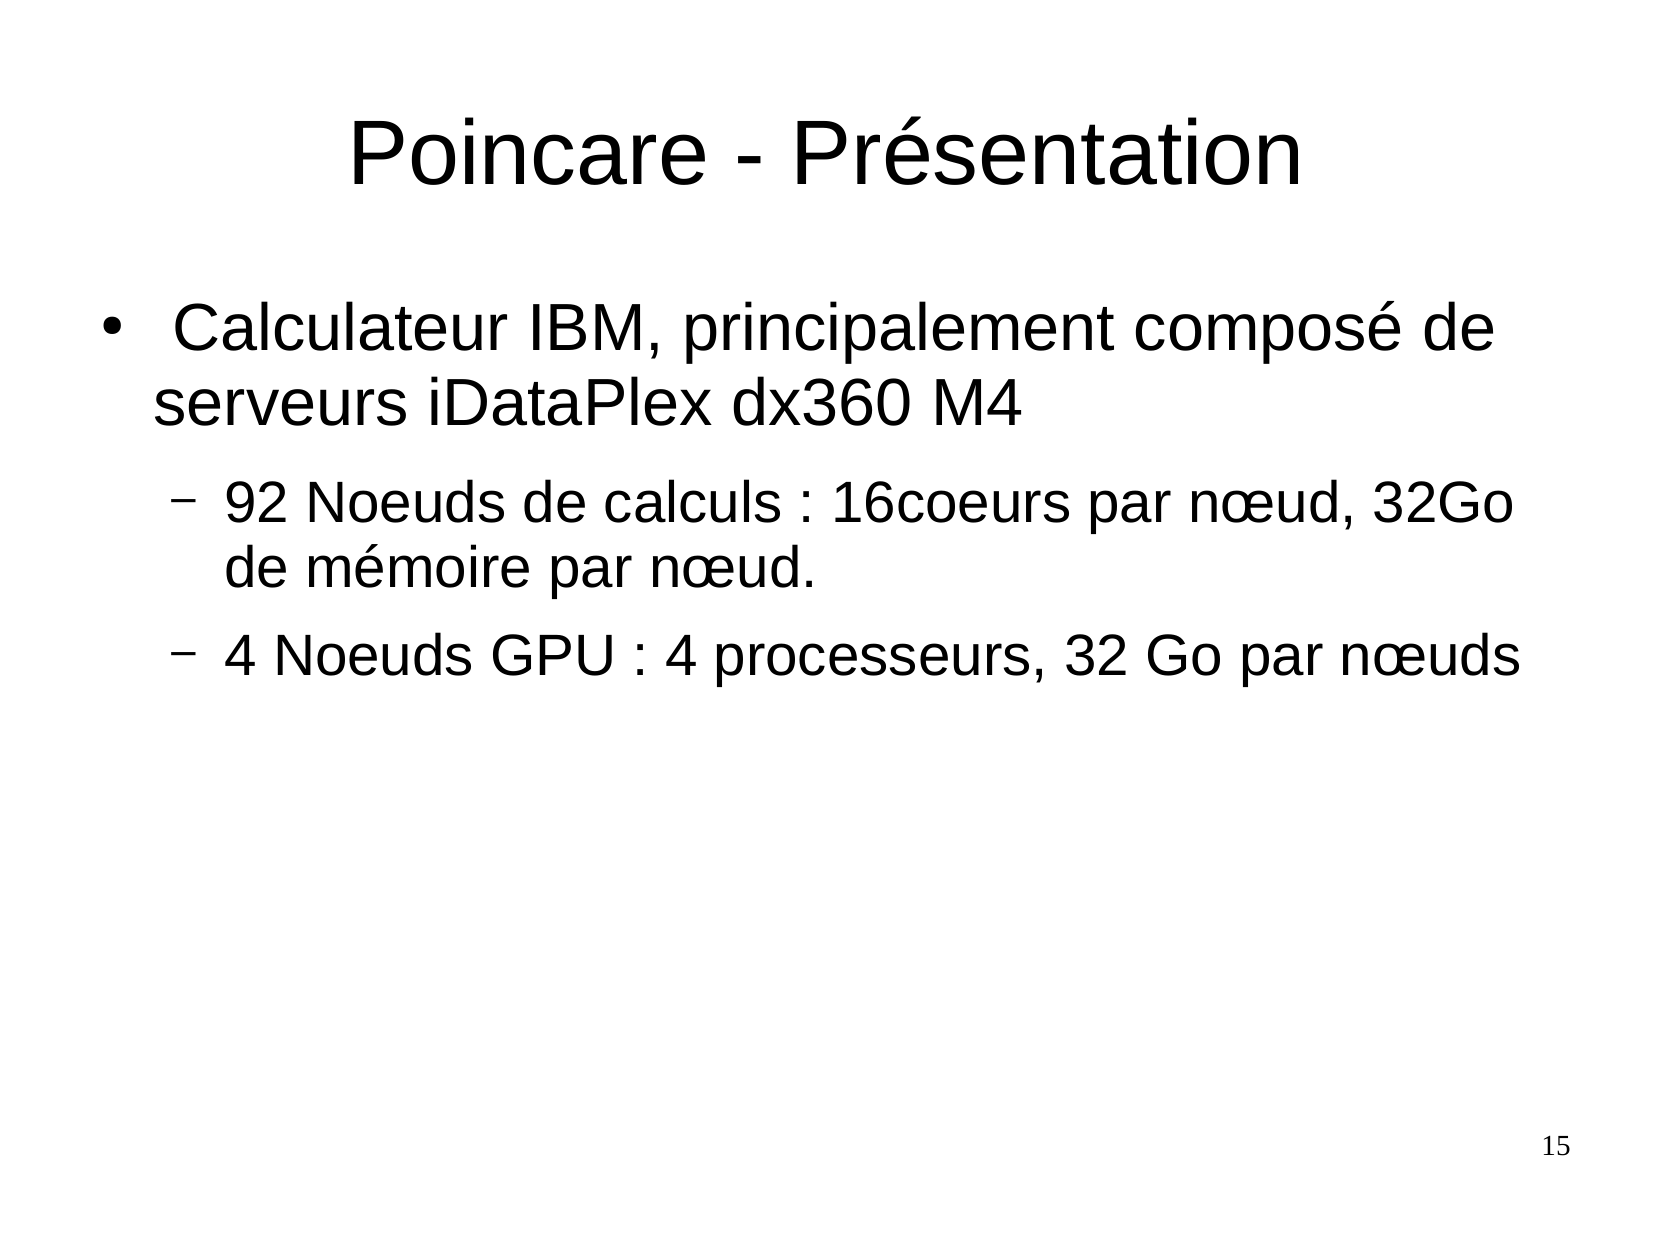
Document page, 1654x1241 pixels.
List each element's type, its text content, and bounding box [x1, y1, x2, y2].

list Calculateur IBM, principalement composé de serveurs iDataPlex dx360 M4 92 Noeuds de calculs : 16coeurs par nœud, 32Go de mémoire par nœud. 4 Noeuds GPU : 4 processeurs, 32 Go par nœuds [82, 290, 1538, 1010]
title Poincare - Présentation [82, 49, 1571, 257]
